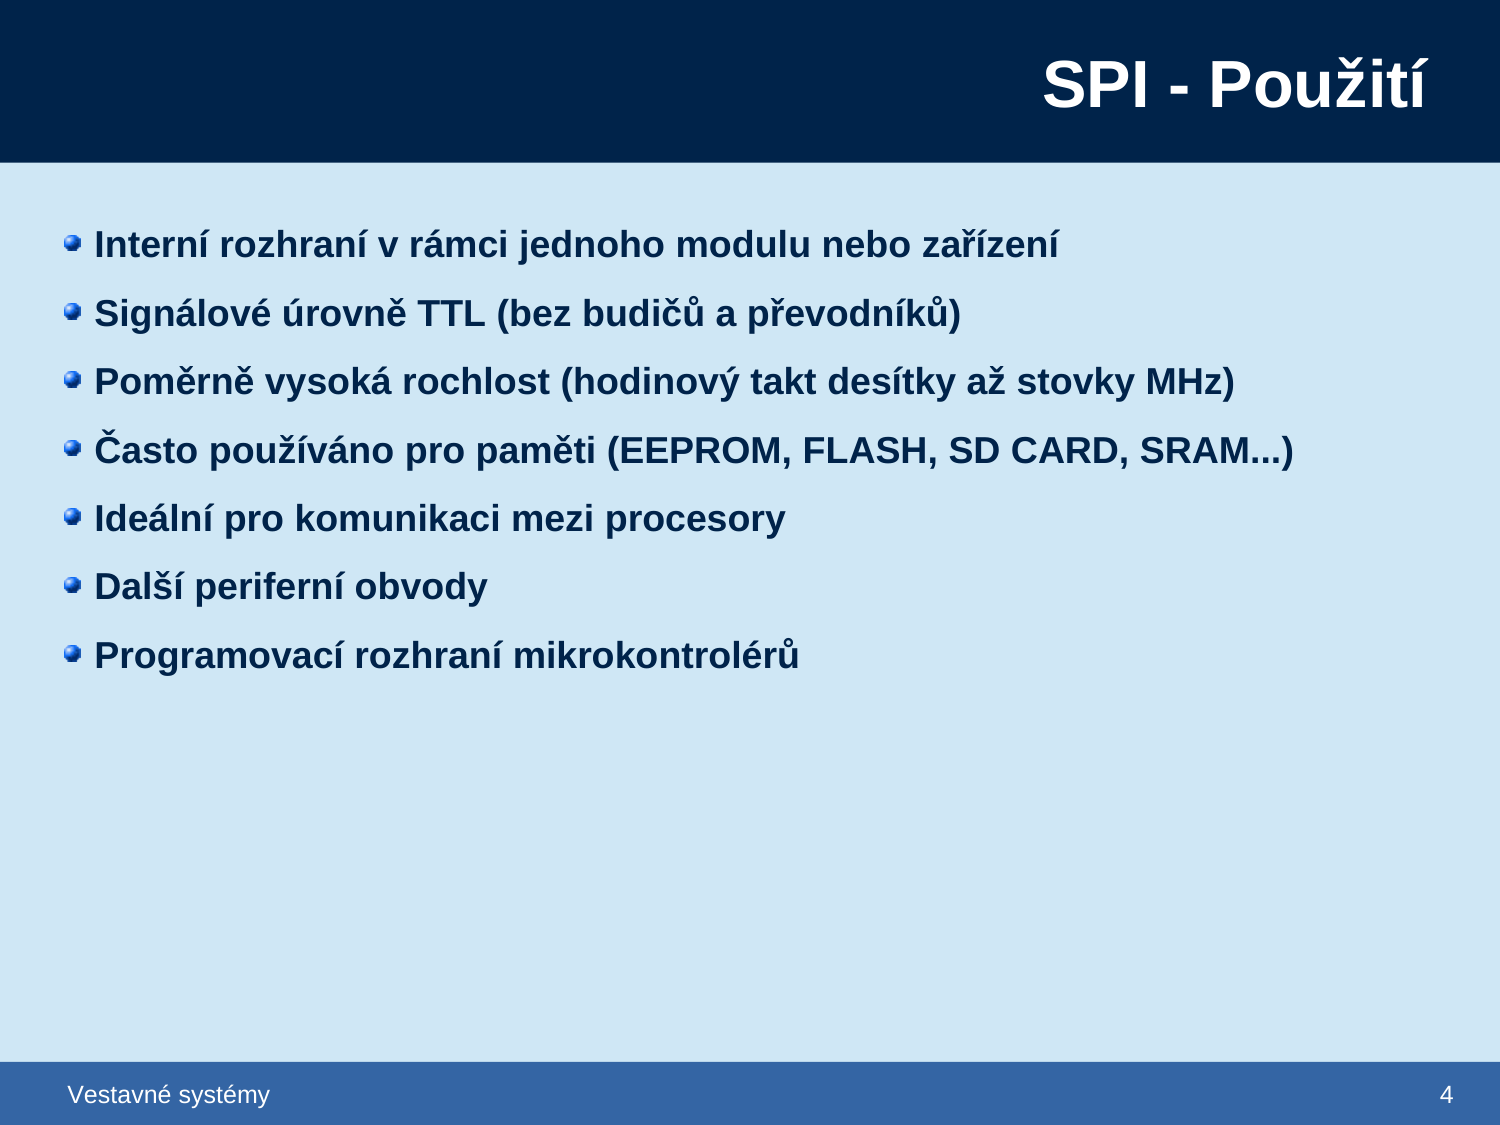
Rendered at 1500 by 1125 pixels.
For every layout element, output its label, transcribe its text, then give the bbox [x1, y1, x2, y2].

title SPI - Použití [47, 0, 1443, 164]
list Interní rozhraní v rámci jednoho modulu nebo zařízení Signálové úrovně TTL (bez budičů a převodníků) Poměrně vysoká rochlost (hodinový takt desítky až stovky MHz) Často používáno pro paměti (EEPROM, FLASH, SD CARD, SRAM...) Ideální pro komunikaci mezi procesory Další periferní obvody Programovací rozhraní mikrokontrolérů [50, 187, 1450, 709]
